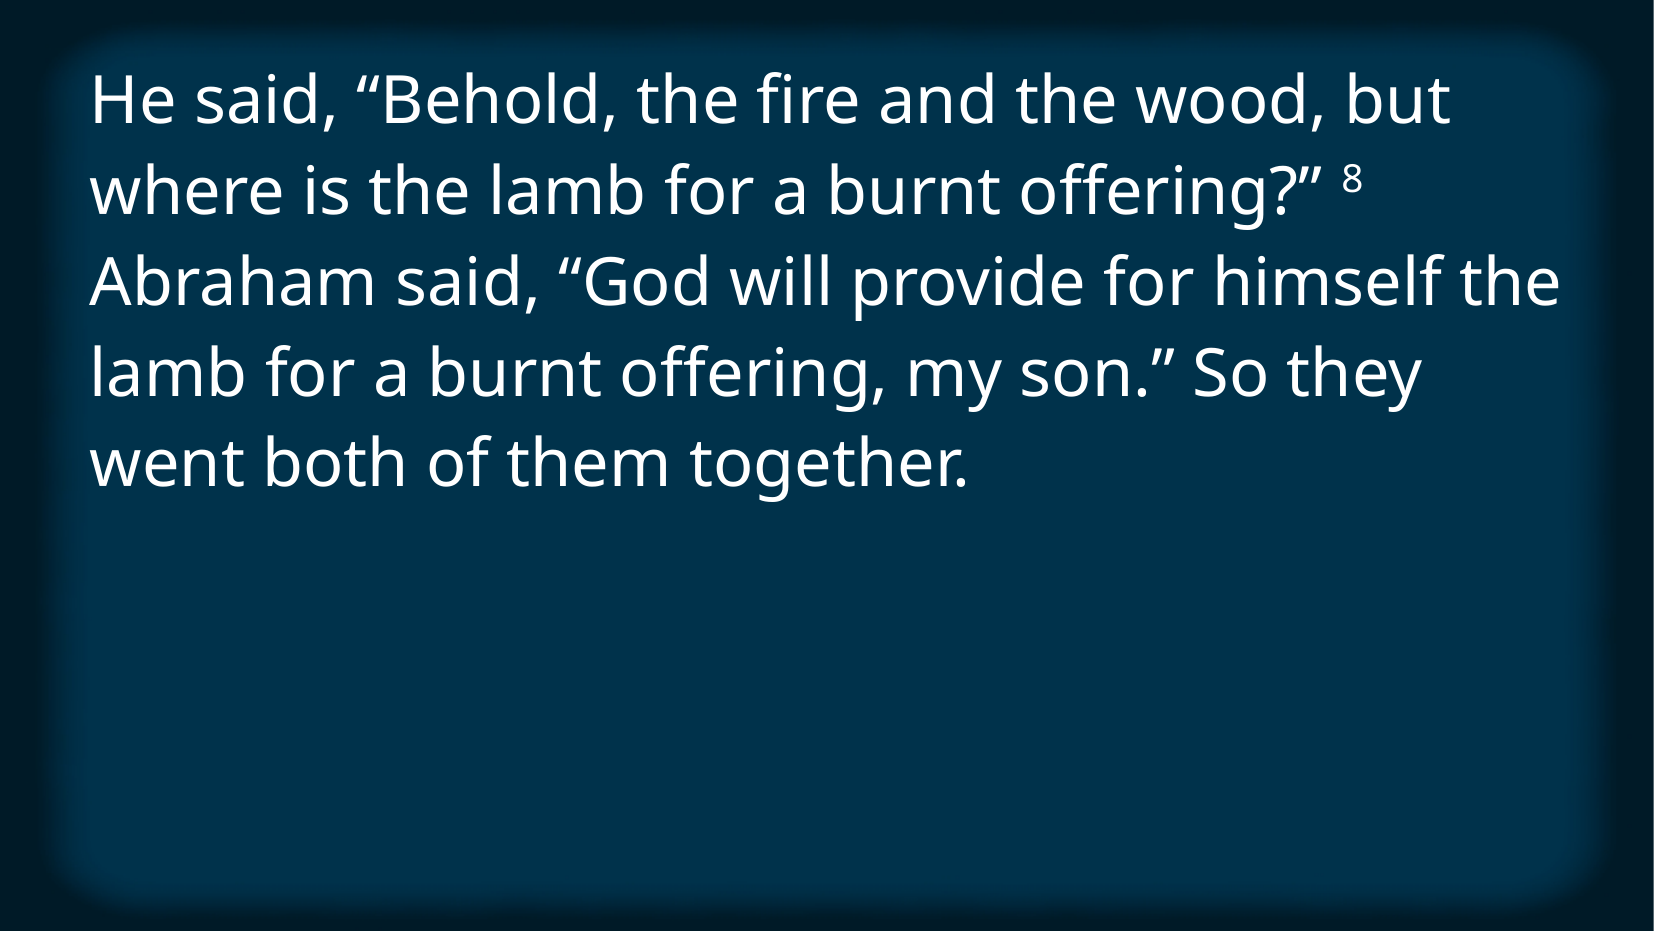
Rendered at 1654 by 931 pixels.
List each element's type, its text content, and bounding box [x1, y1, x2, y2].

picture [0, 0, 1654, 931]
text_box He said, “Behold, the fire and the wood, but where is the lamb for a burnt offering?” 8 Abraham said, “God will provide for himself the lamb for a burnt offering, my son.” So they went both of them together. [75, 45, 1591, 504]
